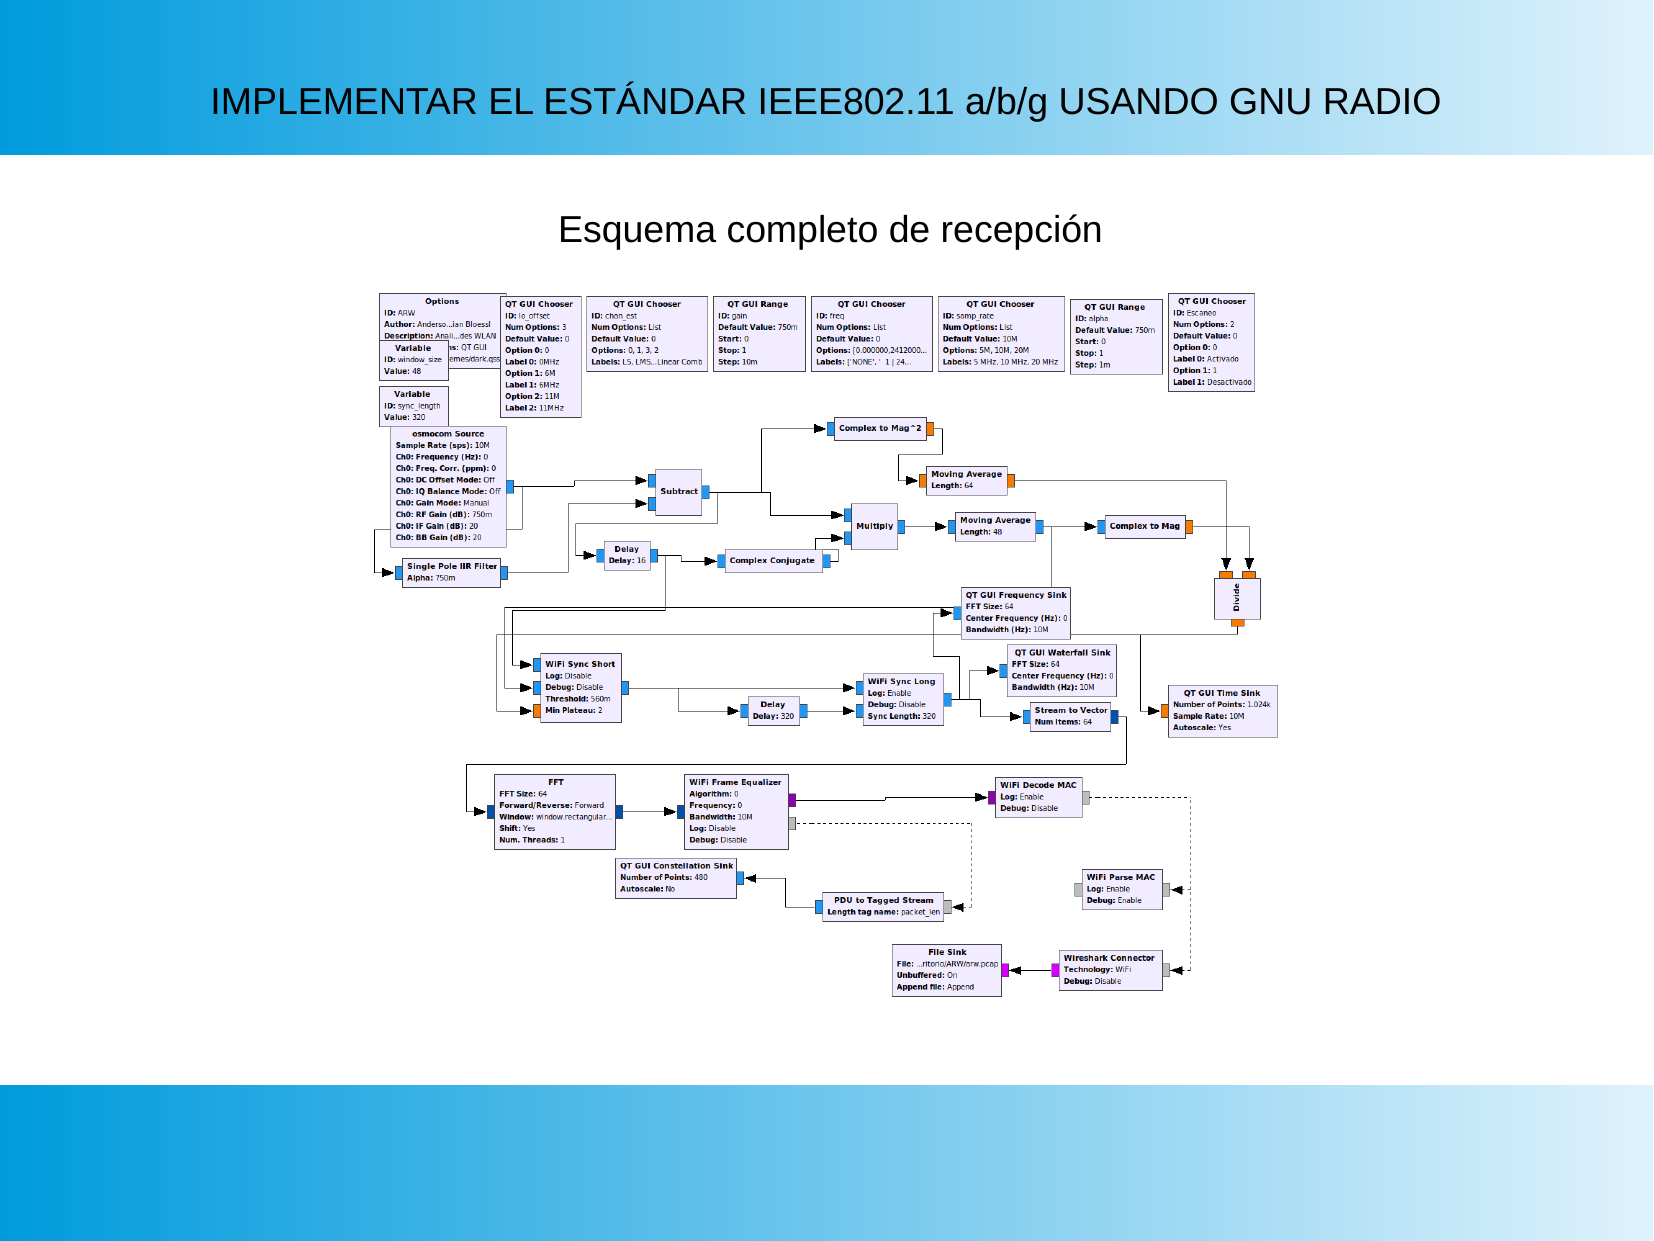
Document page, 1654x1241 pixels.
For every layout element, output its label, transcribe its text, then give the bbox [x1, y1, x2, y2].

picture [373, 290, 1280, 1010]
text_box Esquema completo de recepción [543, 200, 1123, 258]
title IMPLEMENTAR EL ESTÁNDAR IEEE802.11 a/b/g USANDO GNU RADIO [82, 49, 1571, 154]
